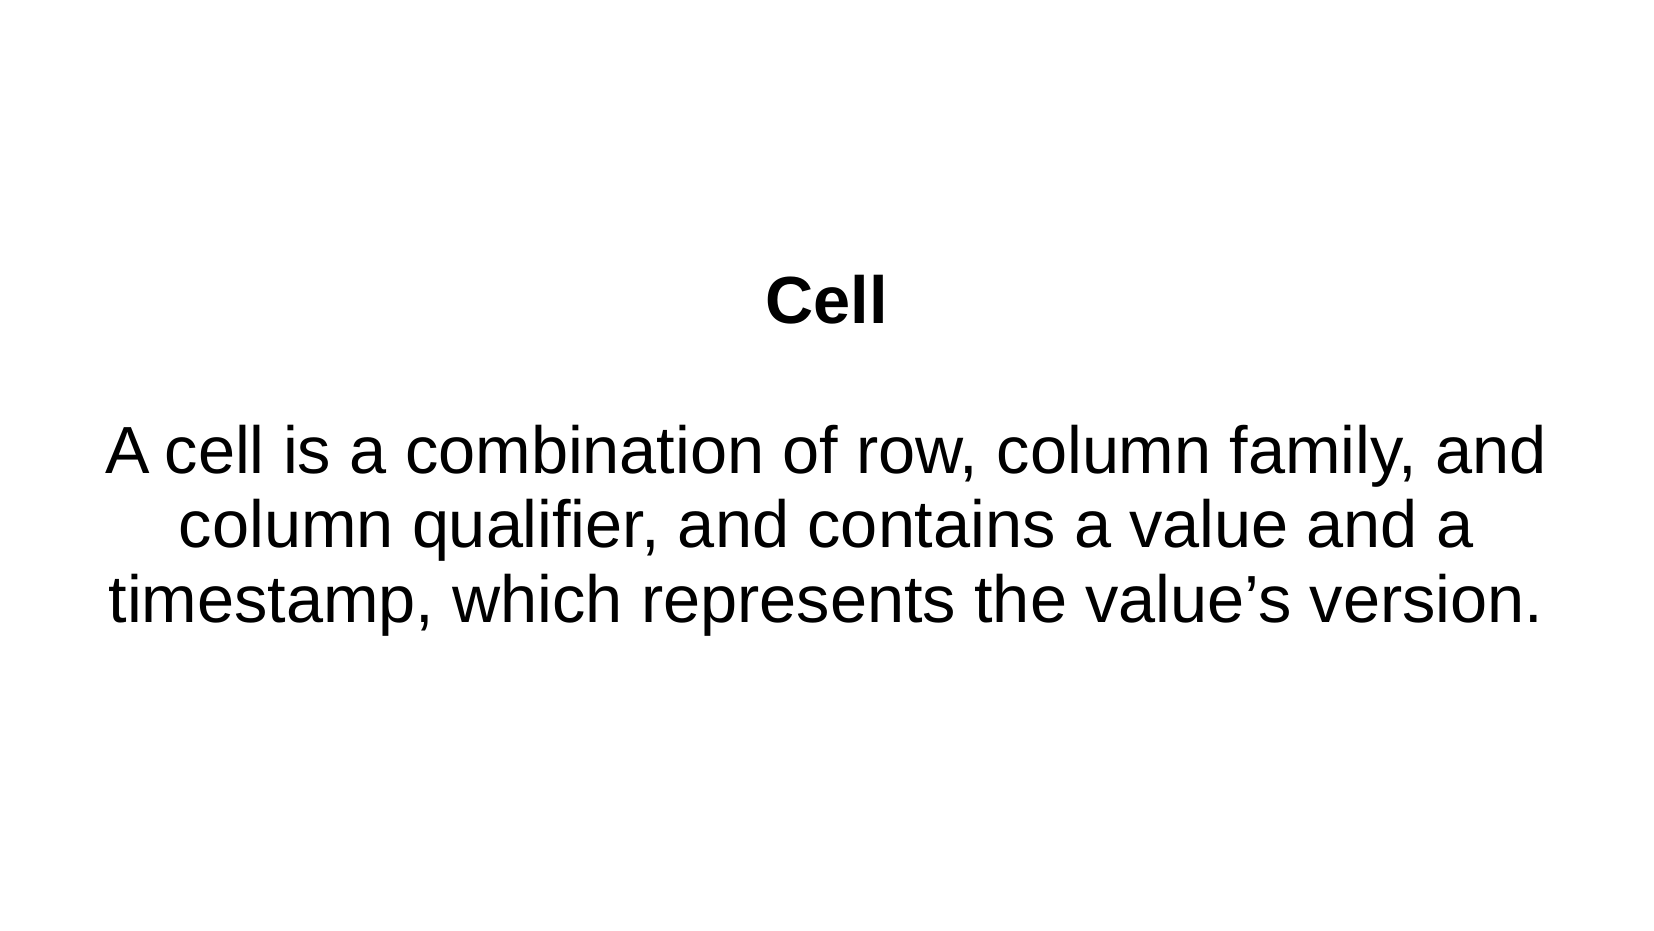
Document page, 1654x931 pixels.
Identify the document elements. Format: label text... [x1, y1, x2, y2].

subtitle Cell A cell is a combination of row, column family, and column qualifier, and contains a value and a timestamp, which represents the value’s version. [82, 75, 1571, 826]
